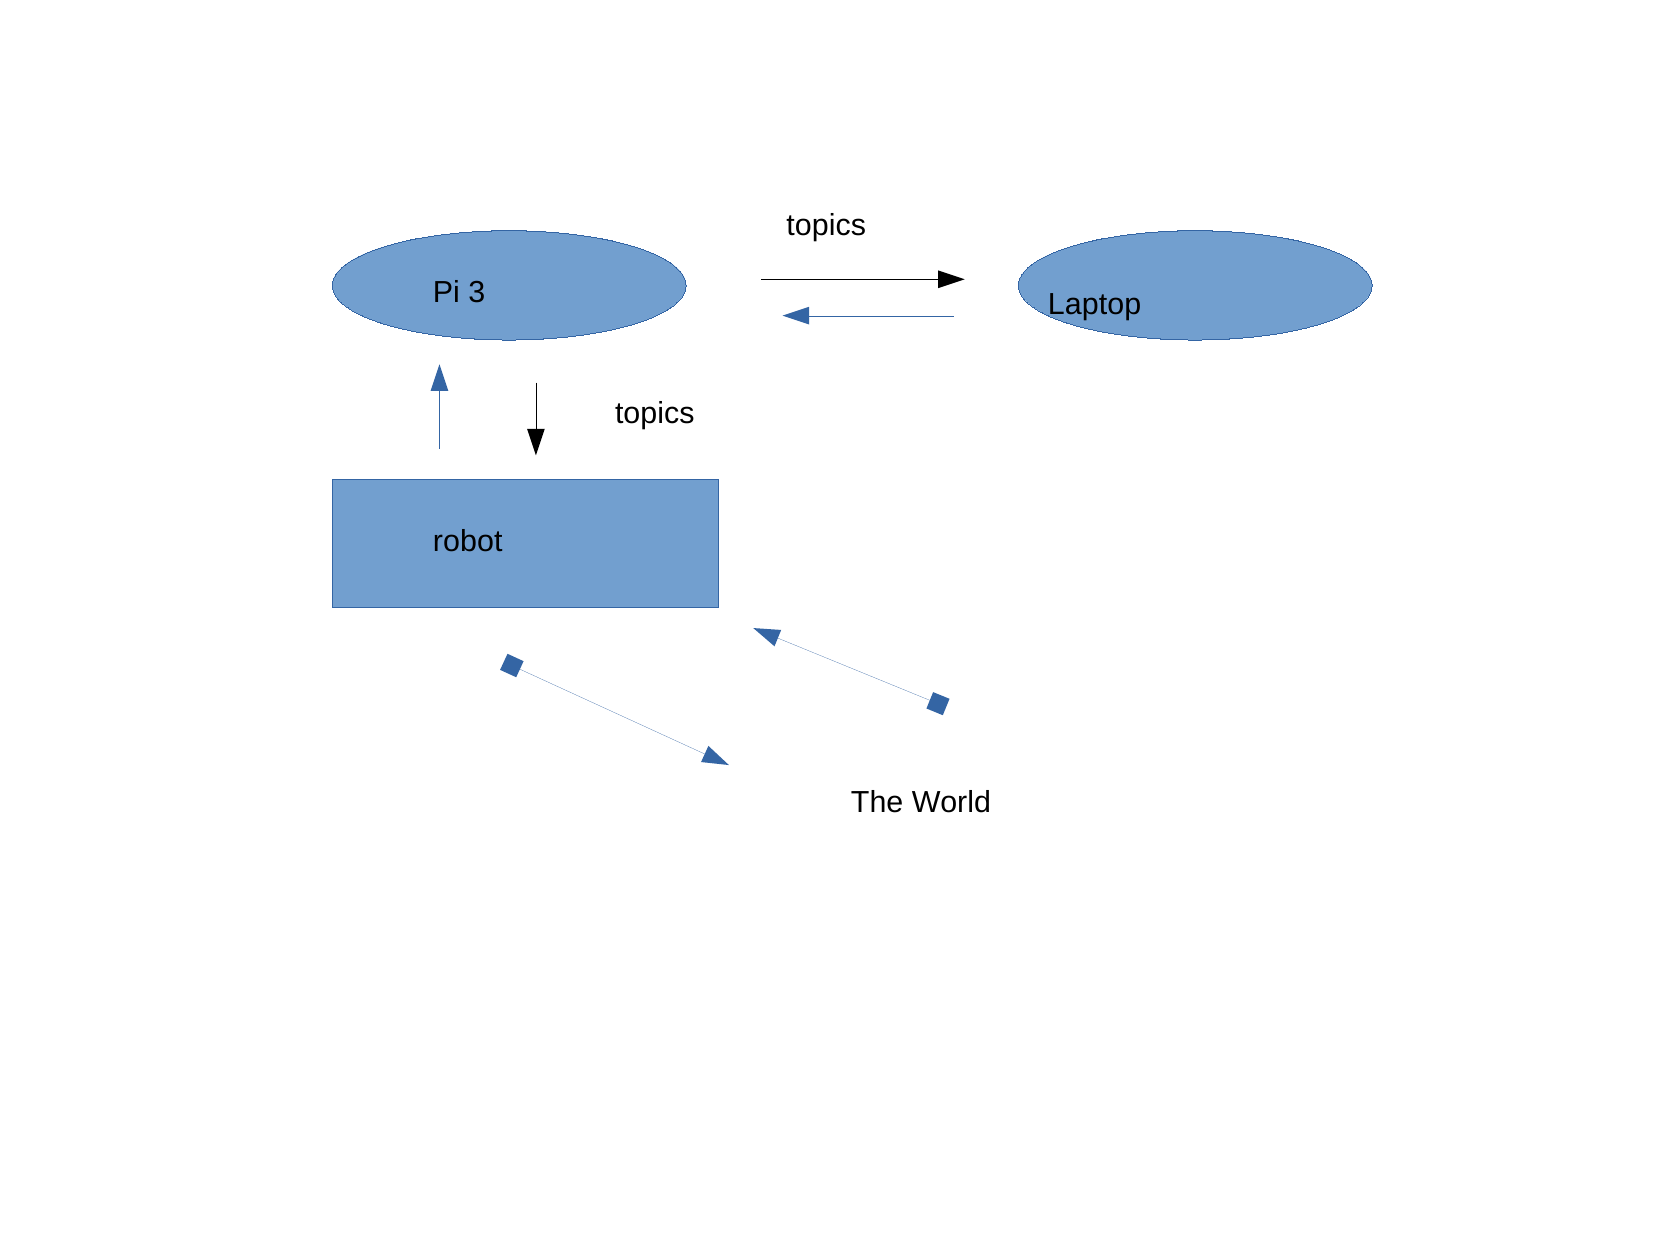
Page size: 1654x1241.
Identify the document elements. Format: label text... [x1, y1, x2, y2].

text_box [1019, 230, 1373, 328]
text_box topics [771, 200, 965, 250]
text_box Pi 3 [418, 267, 633, 316]
text_box Laptop [1007, 279, 1308, 329]
text_box The World [836, 777, 1125, 827]
text_box [332, 230, 687, 341]
text_box [332, 479, 719, 608]
text_box [1088, 329, 1302, 341]
text_box robot [418, 516, 654, 577]
text_box topics [600, 388, 869, 438]
